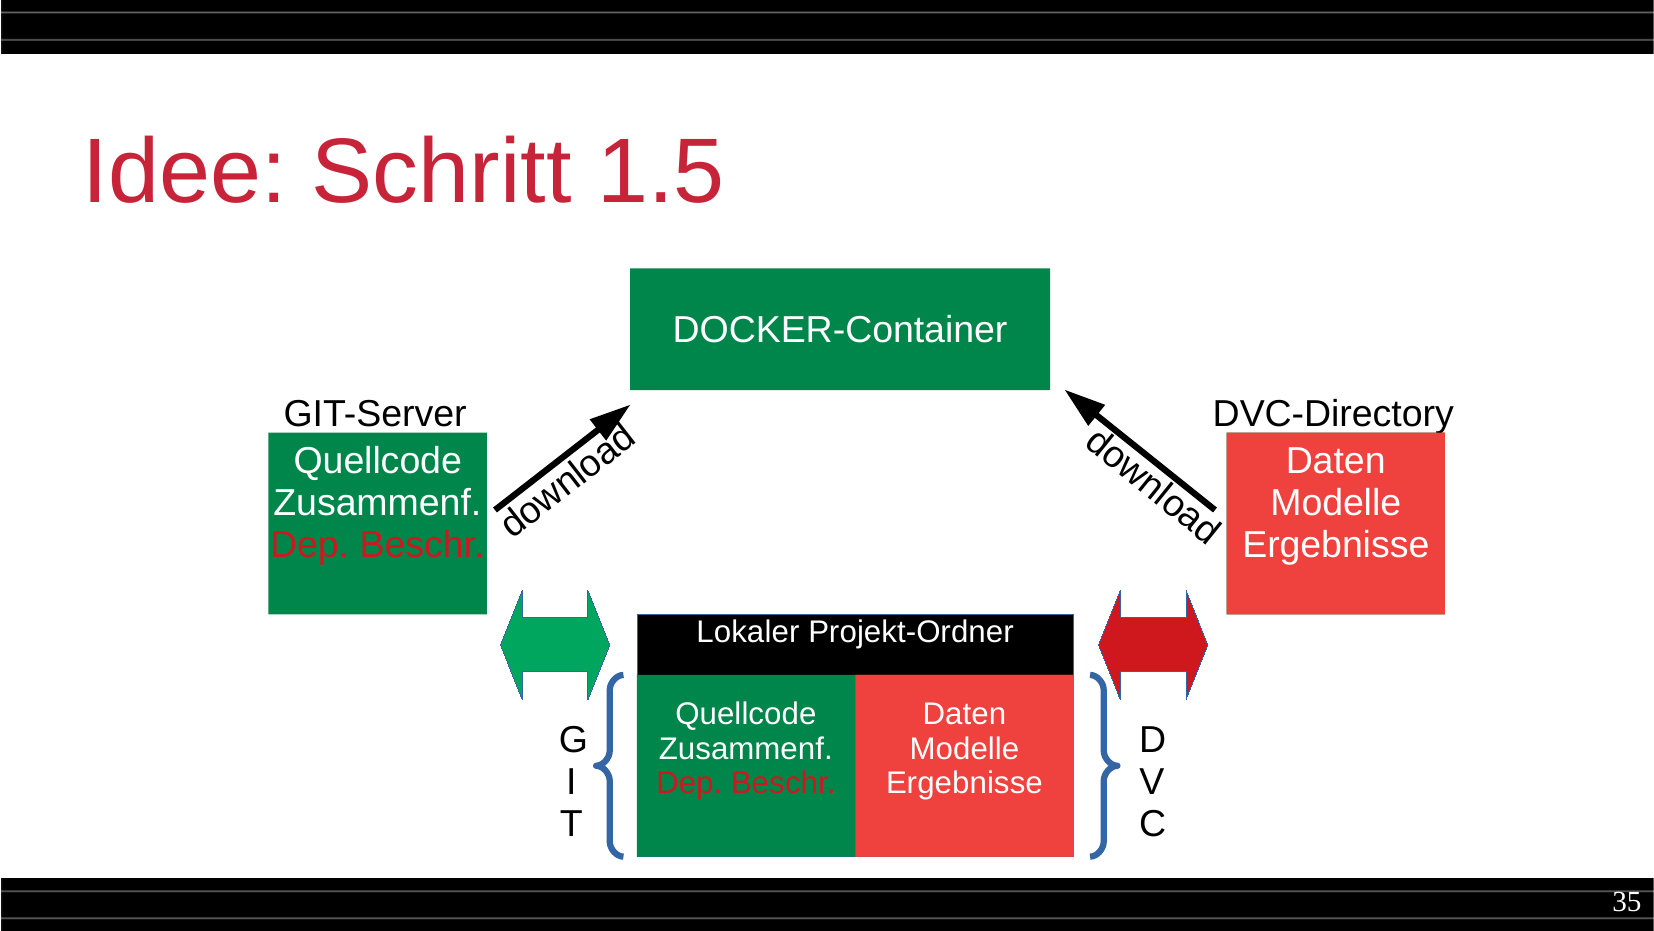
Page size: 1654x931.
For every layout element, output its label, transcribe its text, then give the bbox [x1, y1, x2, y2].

list [599, 771, 608, 851]
text_box Quellcode Zusammenf. Dep. Beschr. [268, 443, 487, 615]
text_box [1098, 590, 1208, 700]
text_box DVC-Directory [1183, 385, 1484, 443]
text_box Daten Modelle Ergebnisse [855, 674, 1074, 857]
text_box GIT [543, 711, 599, 853]
picture [1, 0, 1654, 54]
text_box Quellcode Zusammenf. Dep. Beschr. [636, 674, 855, 857]
text_box Lokaler Projekt-Ordner [637, 614, 1074, 674]
text_box [500, 590, 610, 700]
text_box Daten Modelle Ergebnisse [1226, 432, 1445, 615]
text_box download [1019, 391, 1276, 625]
text_box GIT-Server [225, 385, 526, 443]
text_box DVC [1124, 711, 1180, 853]
text_box DOCKER-Container [630, 268, 1051, 391]
picture [1, 878, 1654, 931]
list [82, 271, 1571, 851]
title Idee: Schritt 1.5 [82, 92, 1571, 249]
